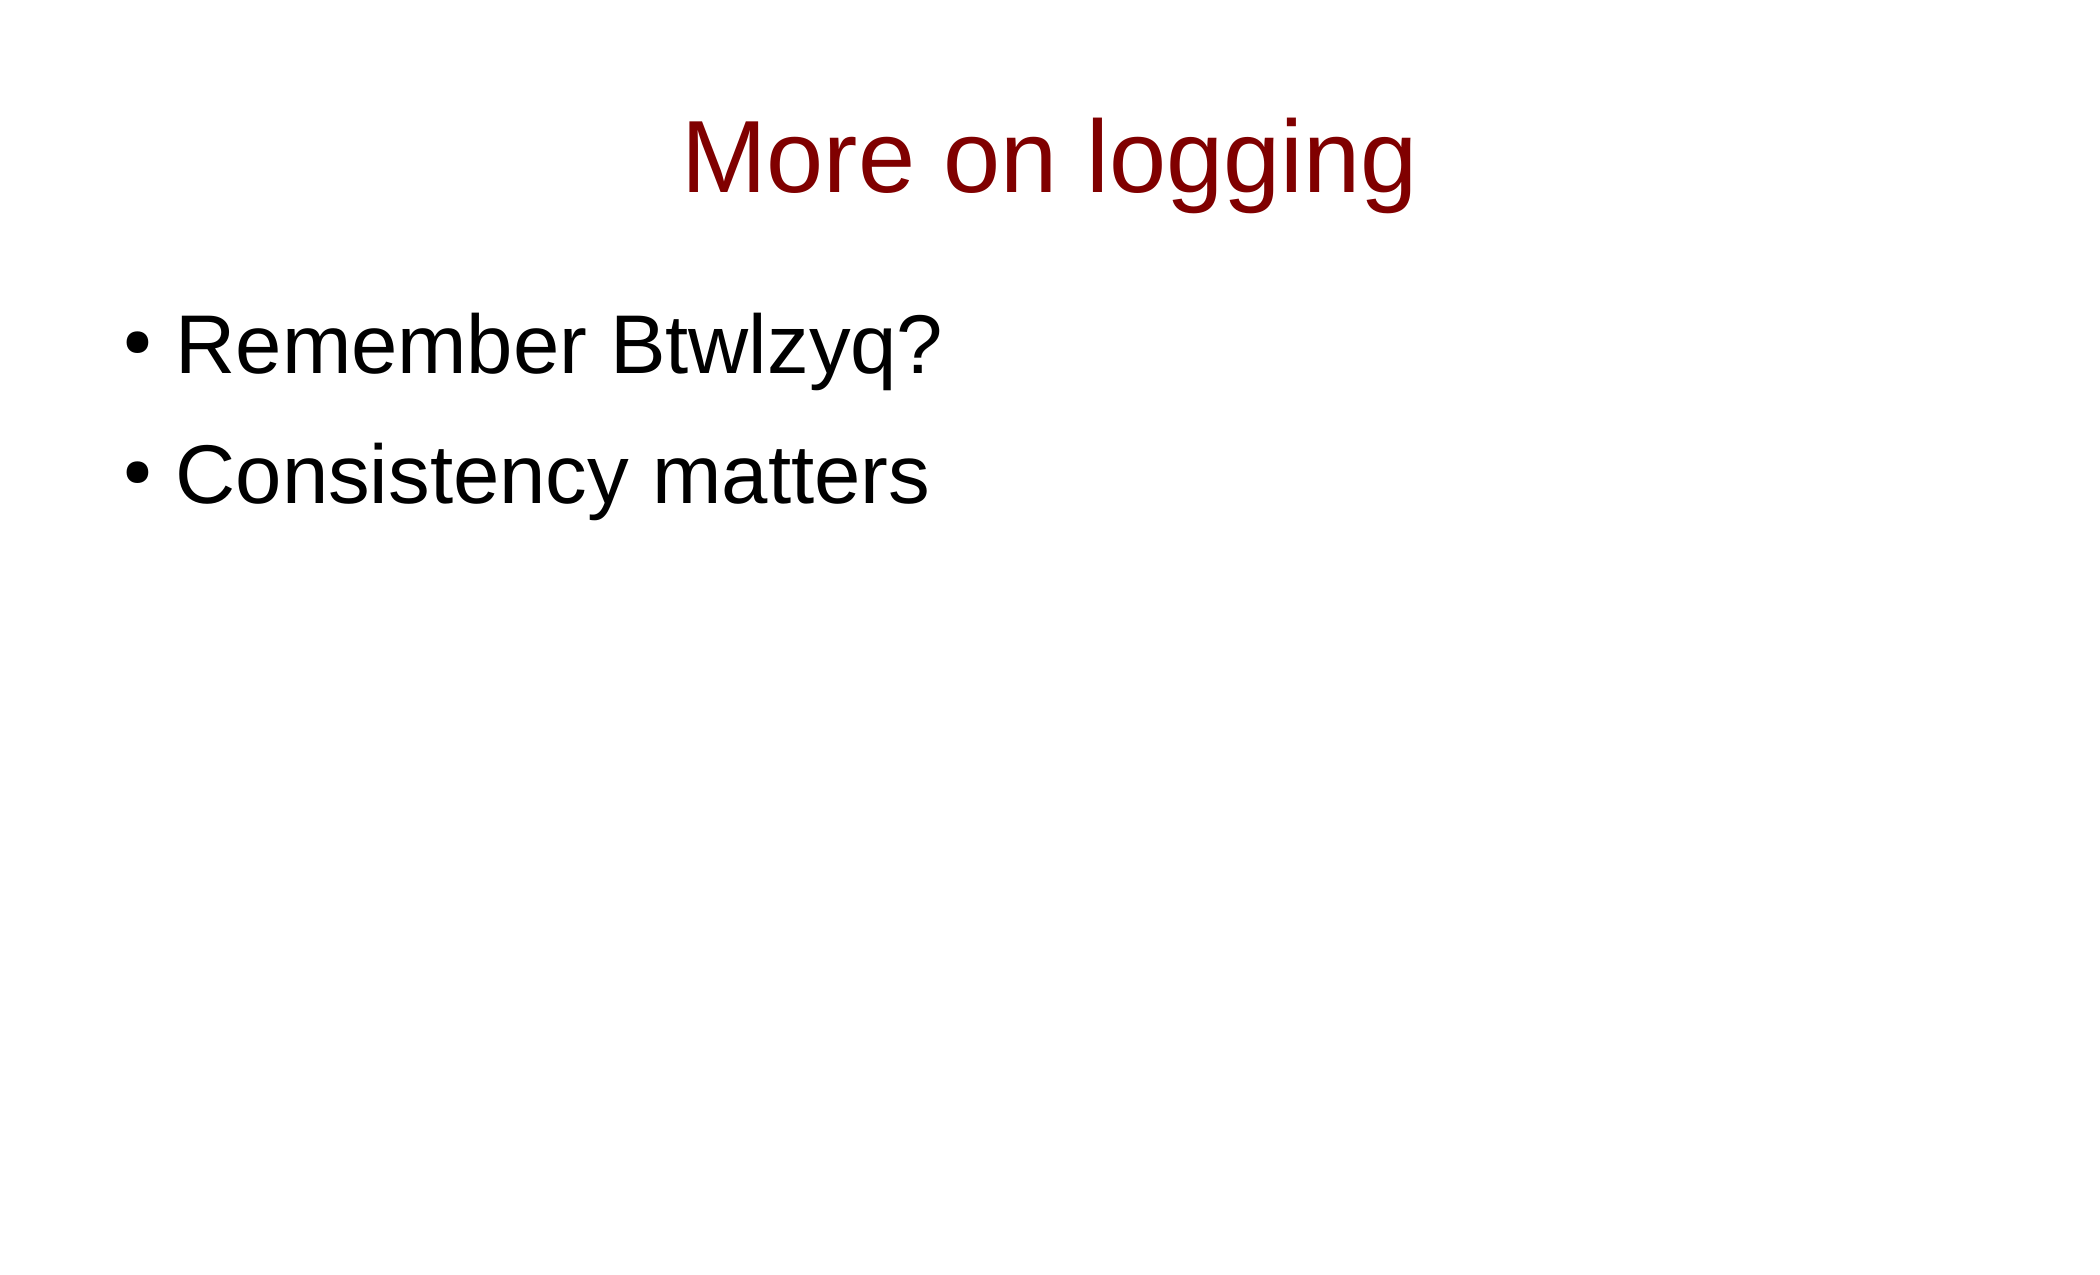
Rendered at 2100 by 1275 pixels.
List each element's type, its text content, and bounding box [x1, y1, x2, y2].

title More on logging [105, 50, 1995, 264]
list Remember Btwlzyq? Consistency matters [105, 298, 1953, 1038]
